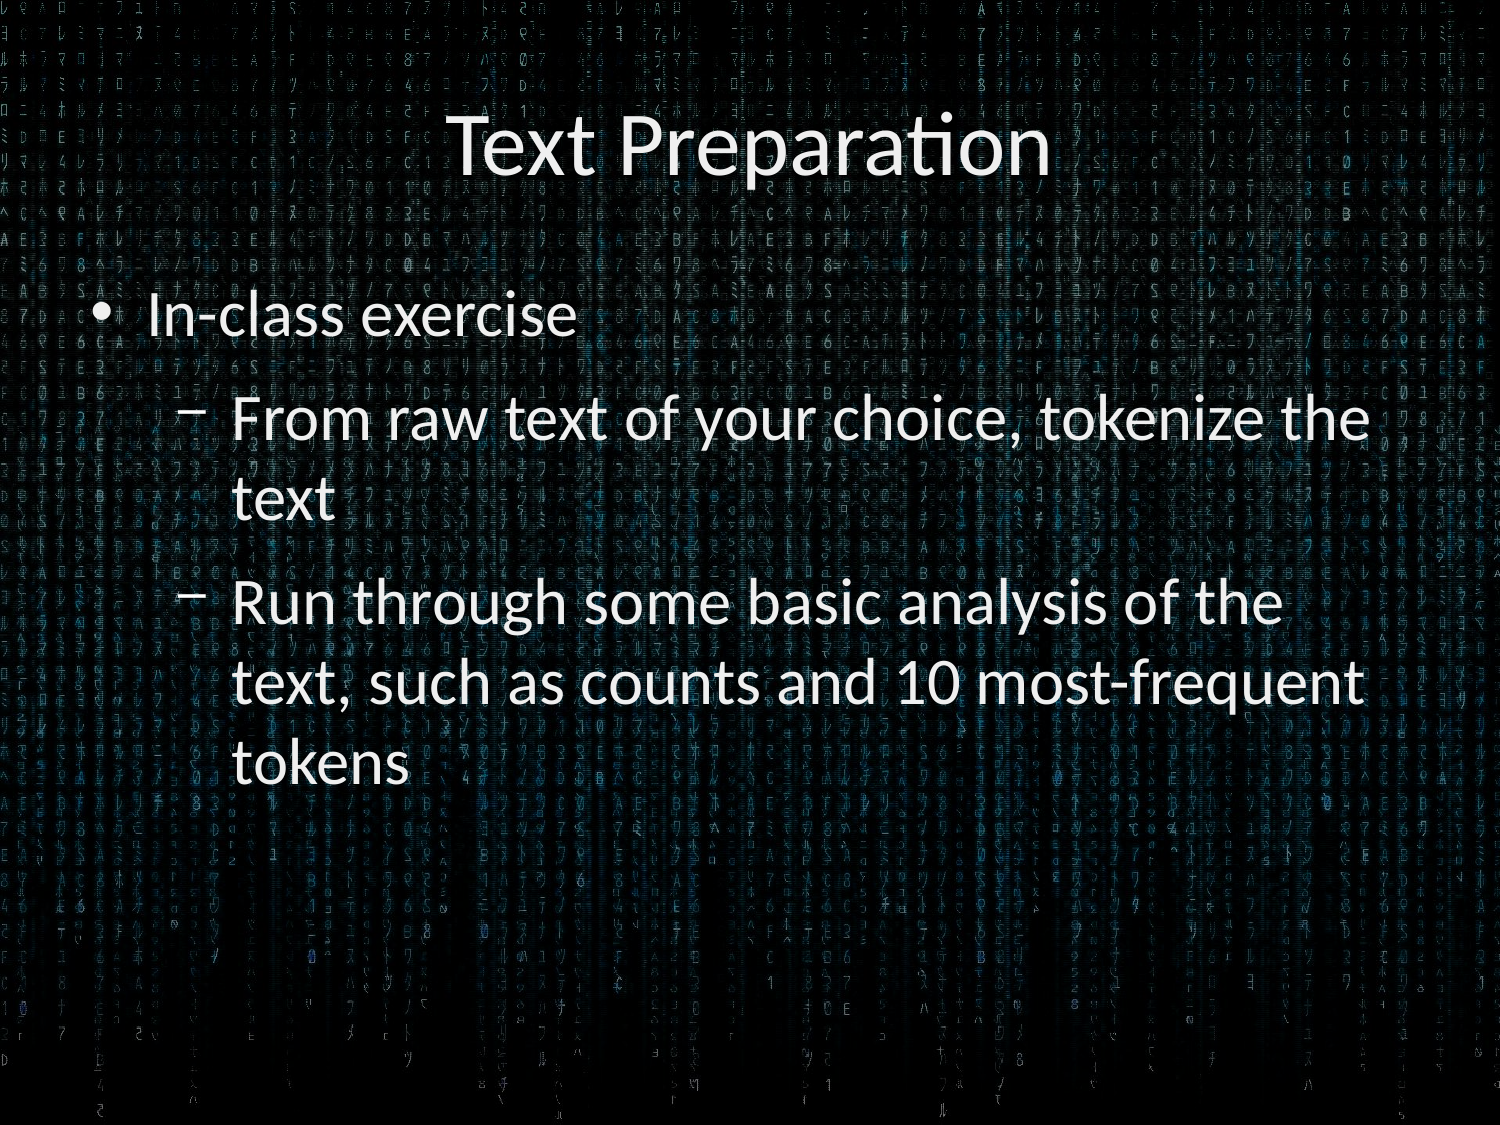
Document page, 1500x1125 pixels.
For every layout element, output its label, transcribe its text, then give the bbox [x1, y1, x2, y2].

list In-class exercise From raw text of your choice, tokenize the text Run through some basic analysis of the text, such as counts and 10 most-frequent tokens [75, 262, 1425, 1005]
title Text Preparation [75, 45, 1425, 233]
text_box [0, 0, 1500, 1125]
